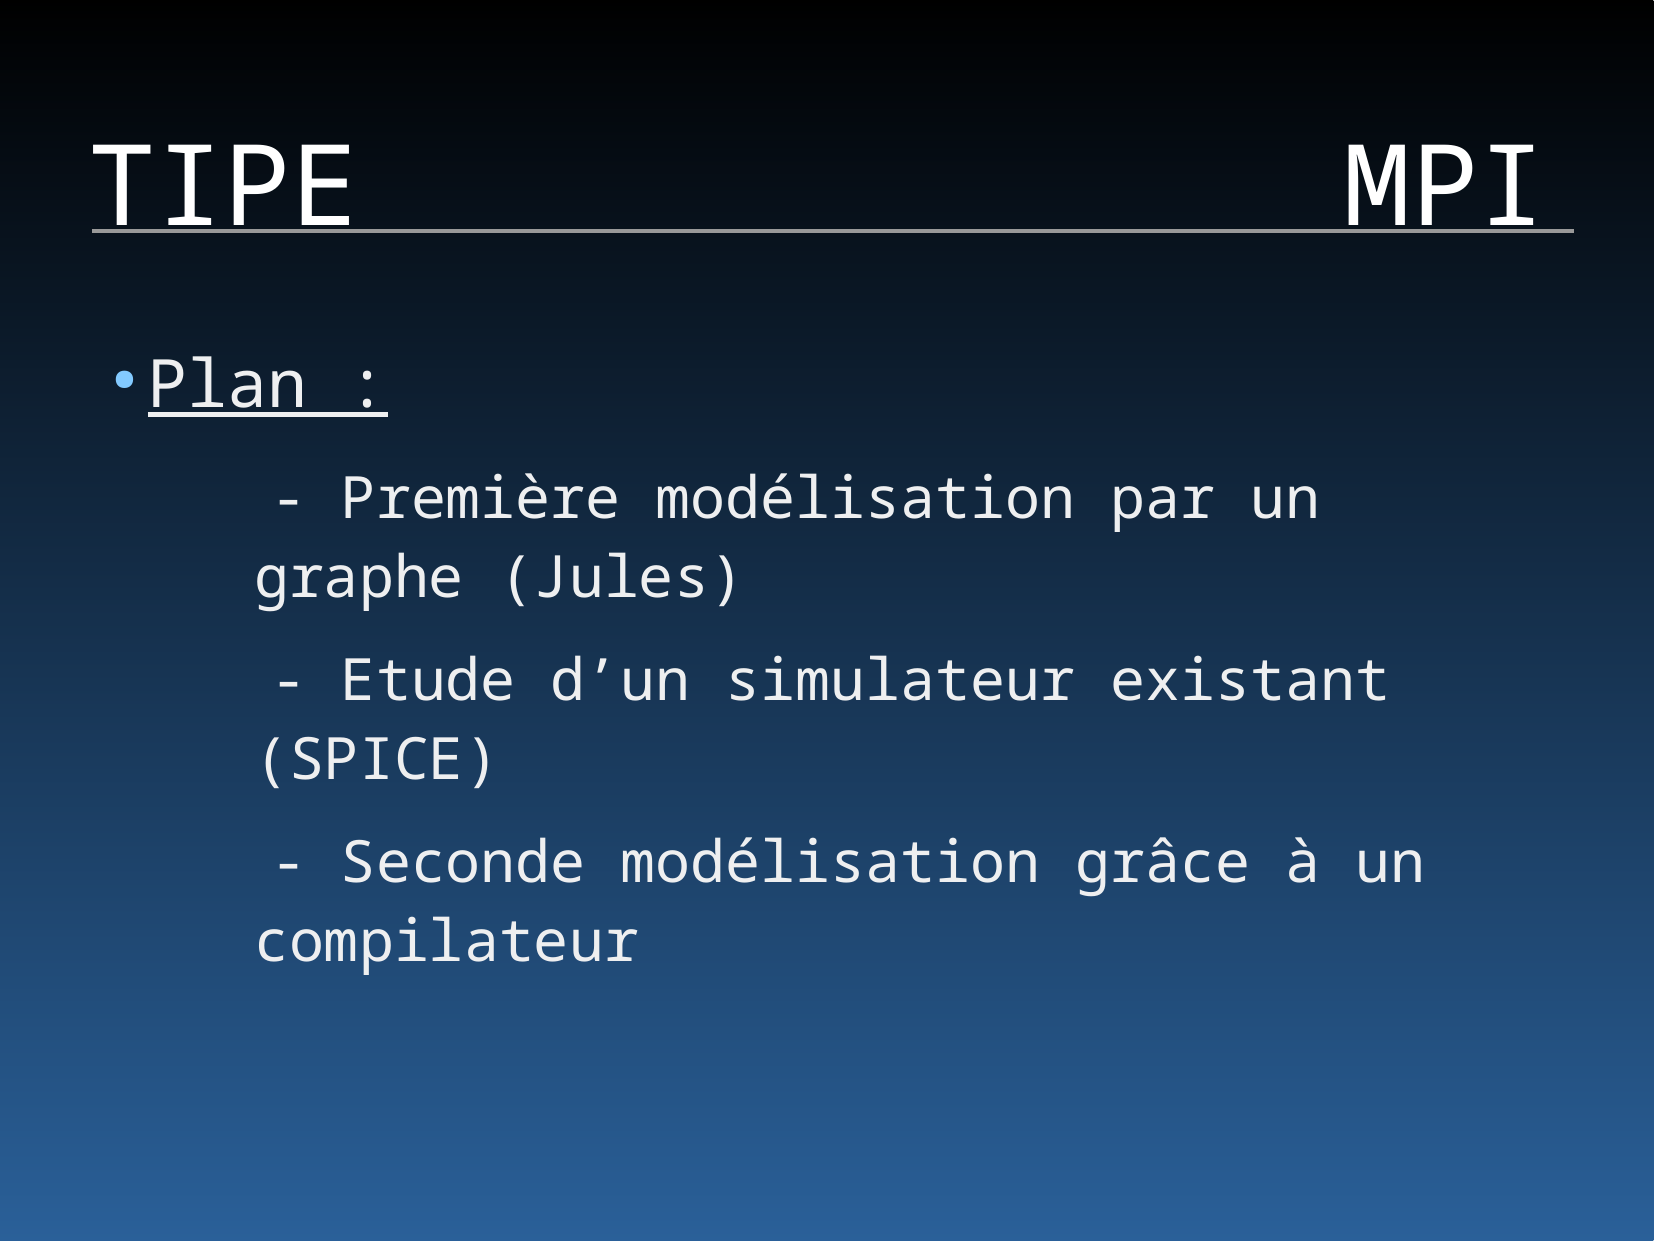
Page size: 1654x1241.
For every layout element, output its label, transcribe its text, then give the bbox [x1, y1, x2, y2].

title TIPE MPI [88, 88, 1589, 275]
list Plan : - Première modélisation par un graphe (Jules) - Etude d’un simulateur existant (SPICE) - Seconde modélisation grâce à un compilateur [112, 227, 1501, 1241]
